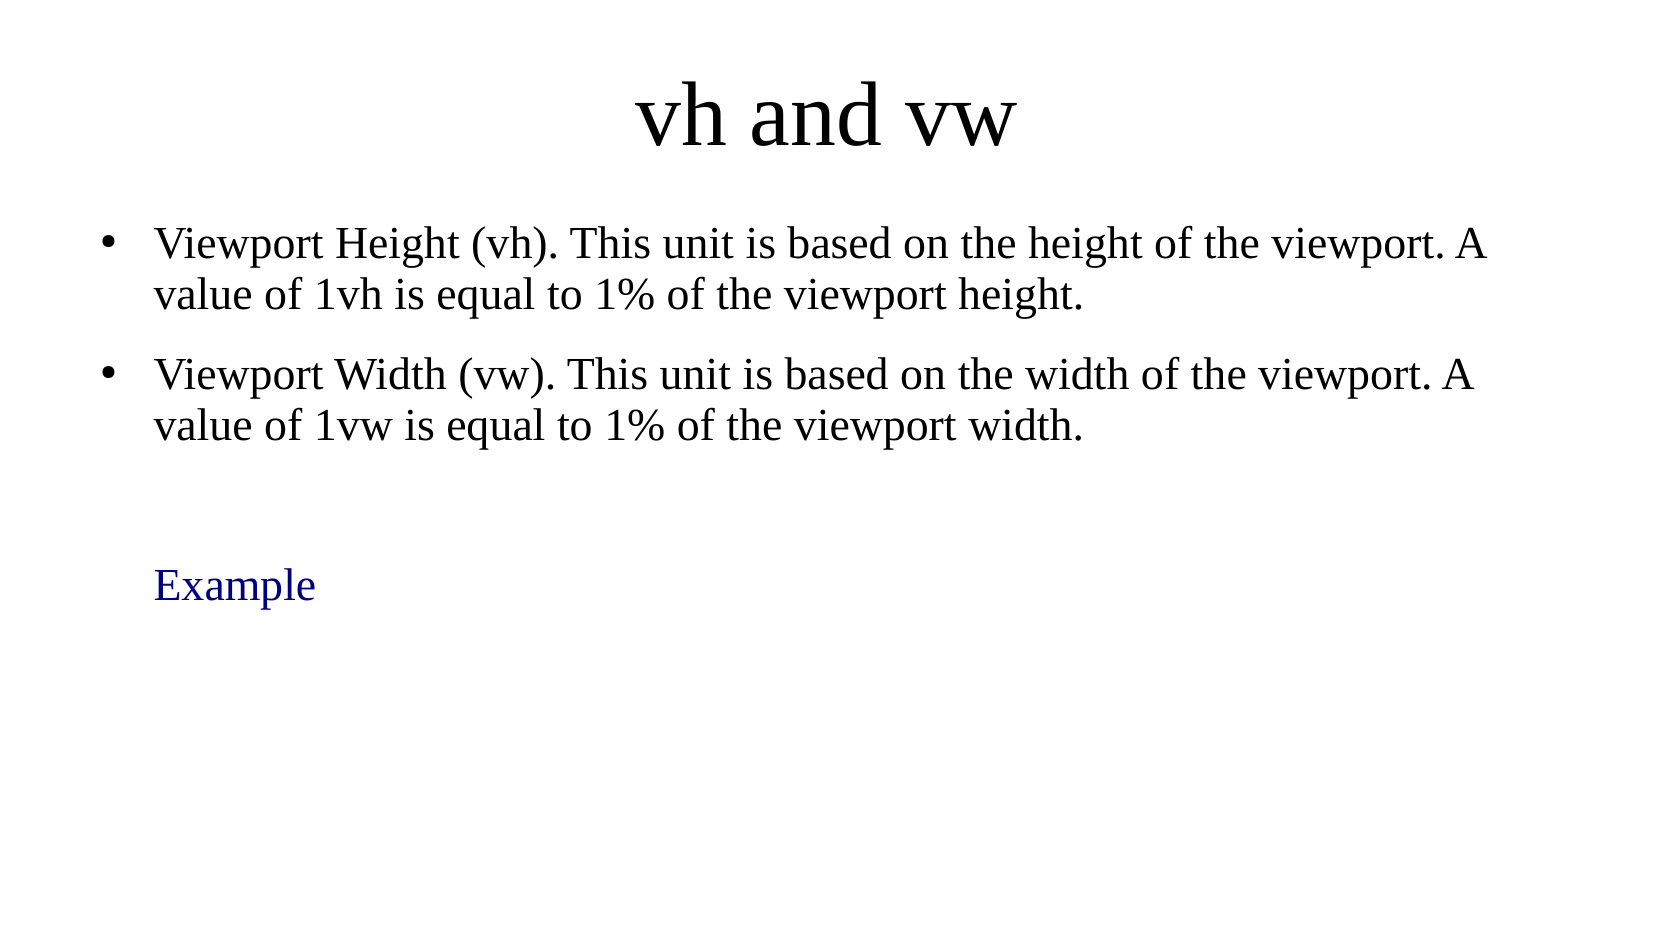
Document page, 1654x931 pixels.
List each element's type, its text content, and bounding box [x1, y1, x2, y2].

title vh and vw [82, 37, 1571, 193]
list Viewport Height (vh). This unit is based on the height of the viewport. A value of 1vh is equal to 1% of the viewport height. Viewport Width (vw). This unit is based on the width of the viewport. A value of 1vw is equal to 1% of the viewport width. Example [82, 217, 1571, 758]
